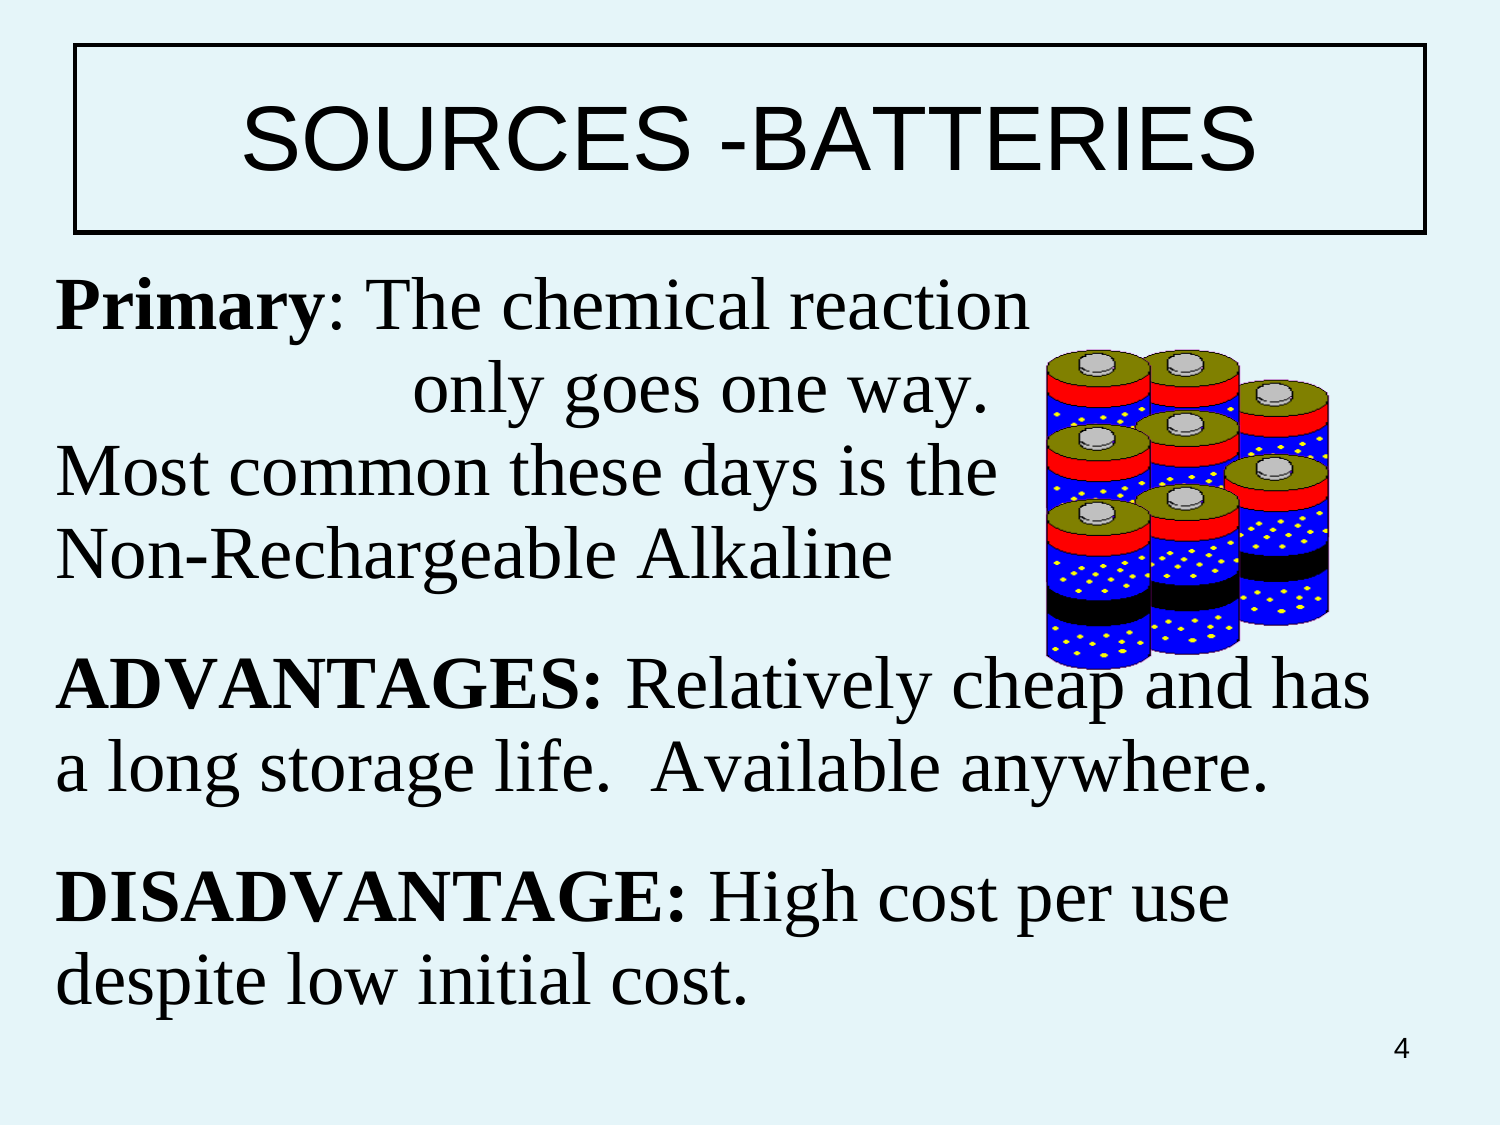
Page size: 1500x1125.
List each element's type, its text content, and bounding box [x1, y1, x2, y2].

picture [1031, 332, 1351, 676]
text_box Primary: The chemical reaction only goes one way. Most common these days is the Non-Rechargeable Alkaline ADVANTAGES: Relatively cheap and has a long storage life. Available anywhere. DISADVANTAGE: High cost per use despite low initial cost. [41, 255, 1412, 1029]
title SOURCES -BATTERIES [75, 45, 1426, 233]
